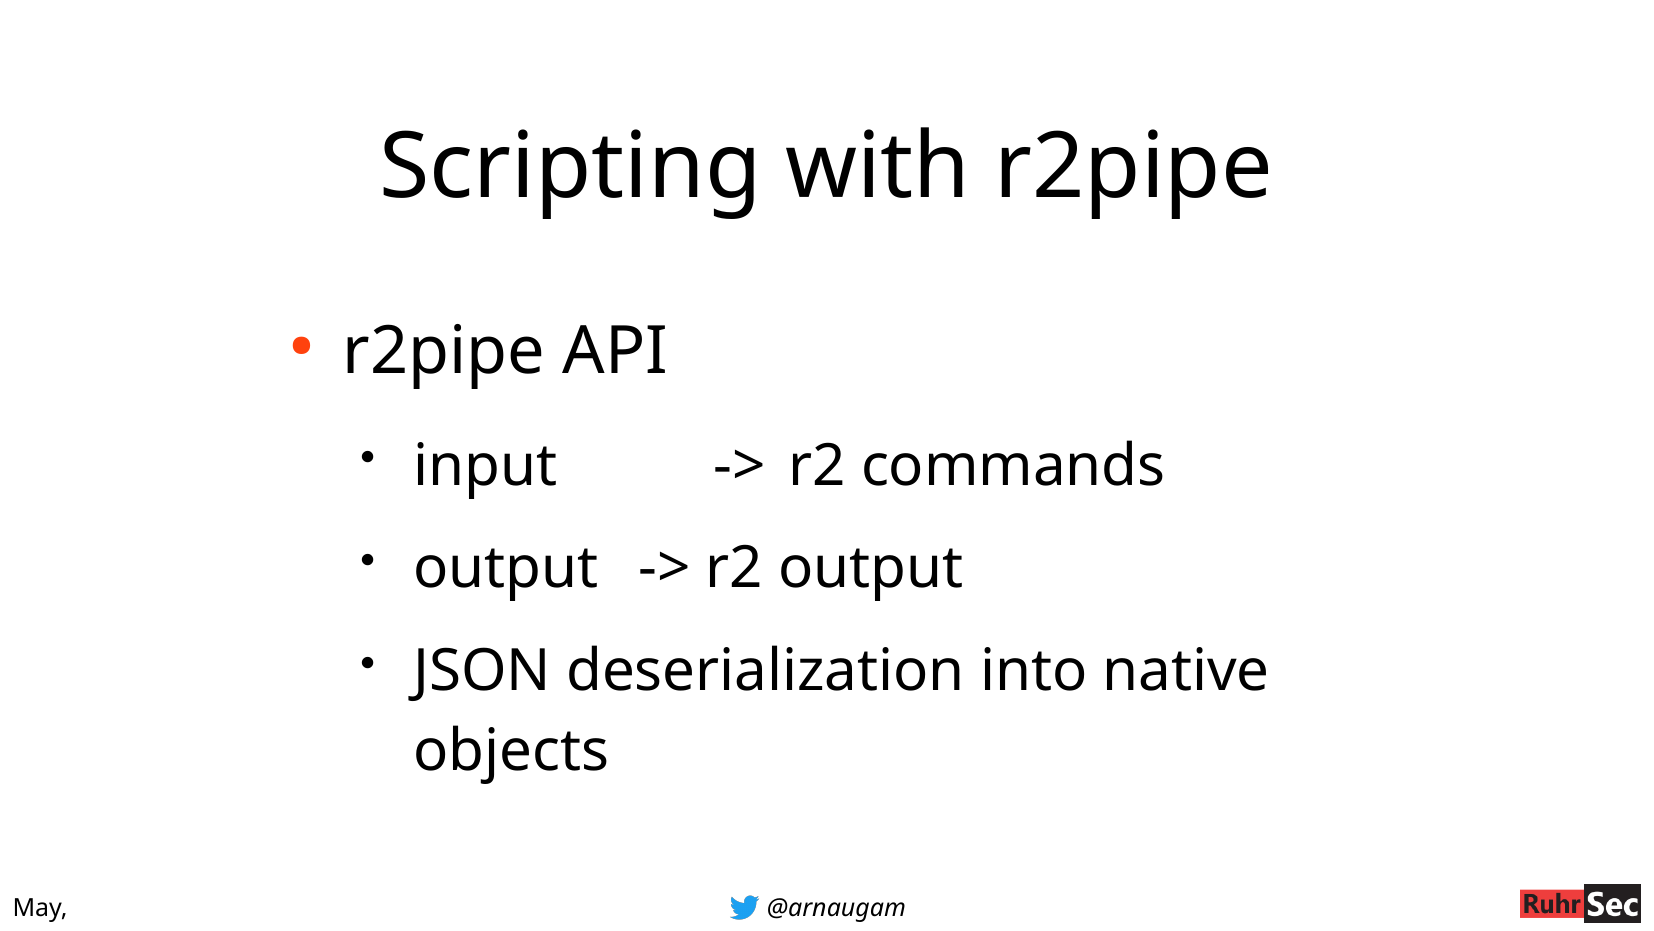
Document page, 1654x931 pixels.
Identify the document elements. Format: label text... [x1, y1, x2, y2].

list r2pipe API input -> r2 commands output -> r2 output JSON deserialization into native objects [271, 302, 1382, 747]
picture [1520, 884, 1641, 923]
picture [721, 884, 768, 931]
title Scripting with r2pipe [82, 84, 1571, 240]
